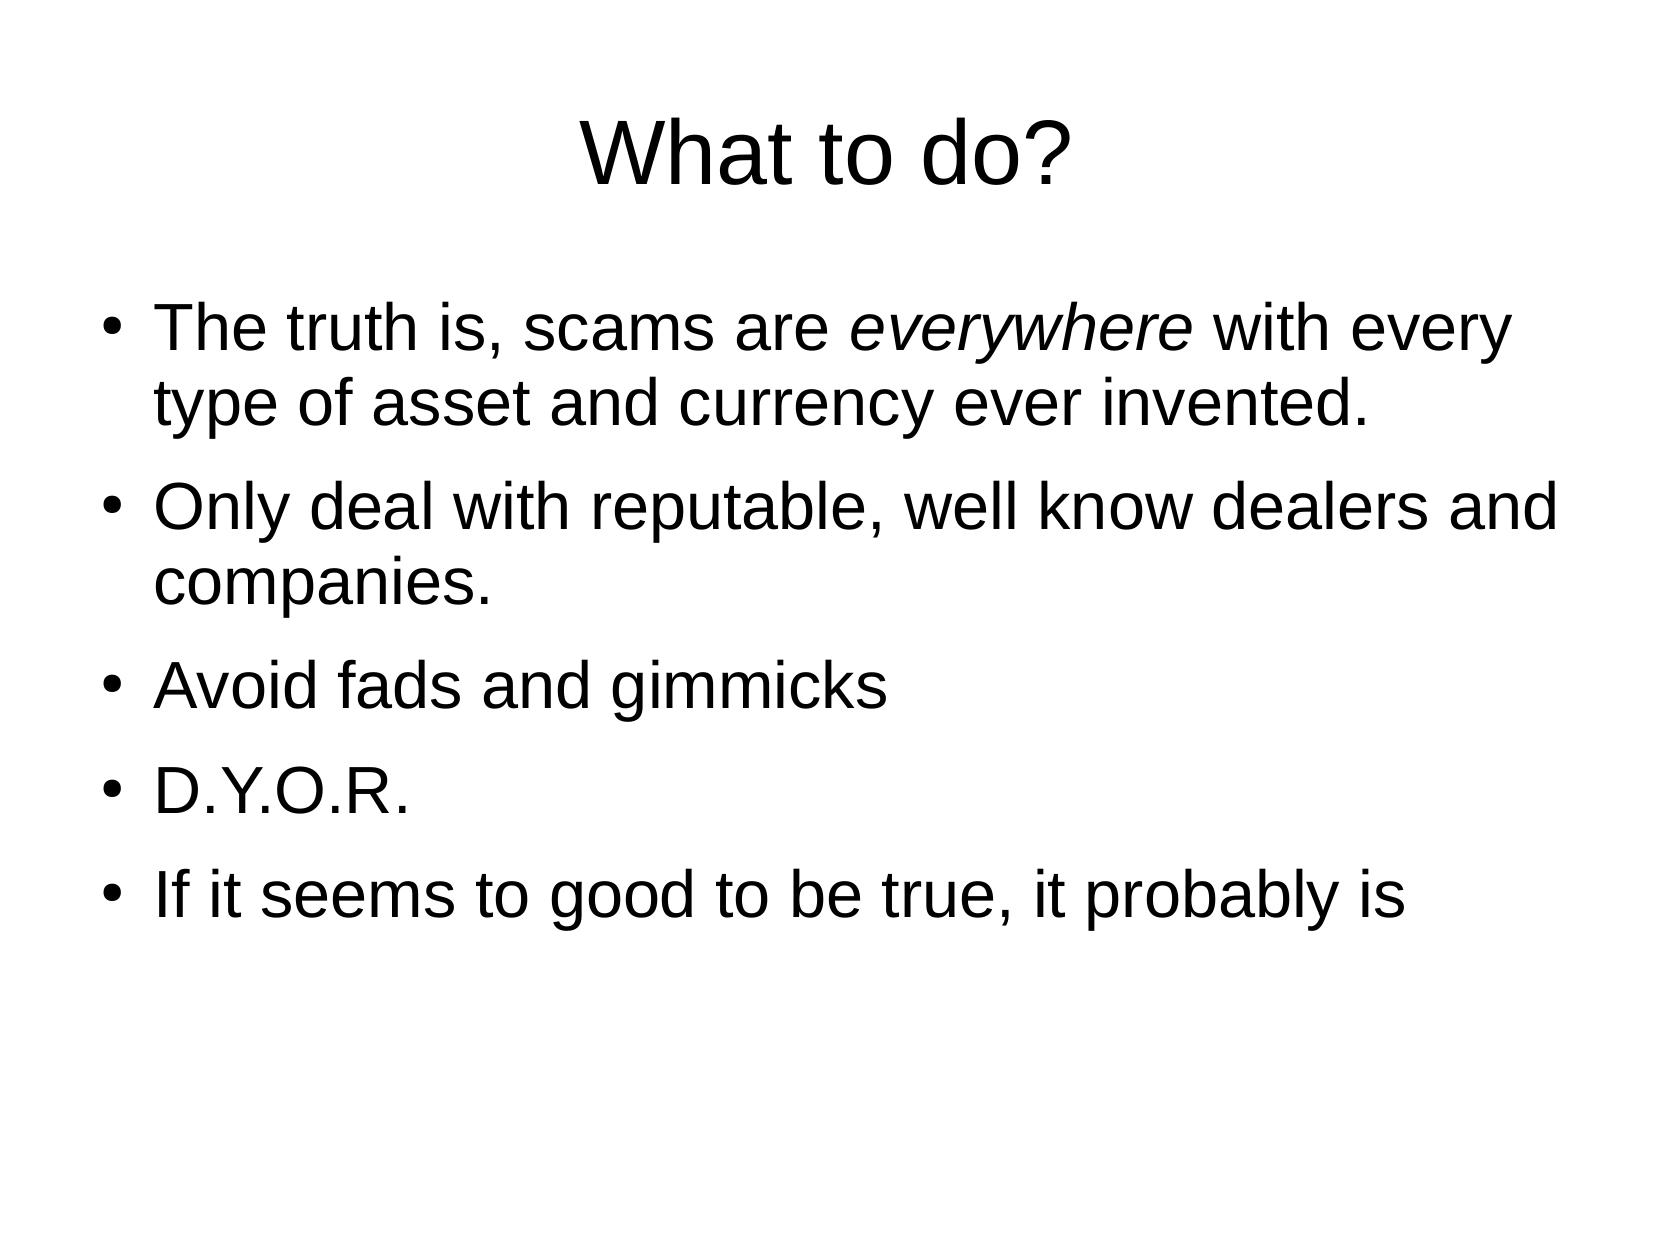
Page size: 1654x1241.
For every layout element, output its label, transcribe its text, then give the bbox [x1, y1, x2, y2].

list The truth is, scams are everywhere with every type of asset and currency ever invented. Only deal with reputable, well know dealers and companies. Avoid fads and gimmicks D.Y.O.R. If it seems to good to be true, it probably is [82, 290, 1571, 1010]
title What to do? [82, 49, 1571, 257]
